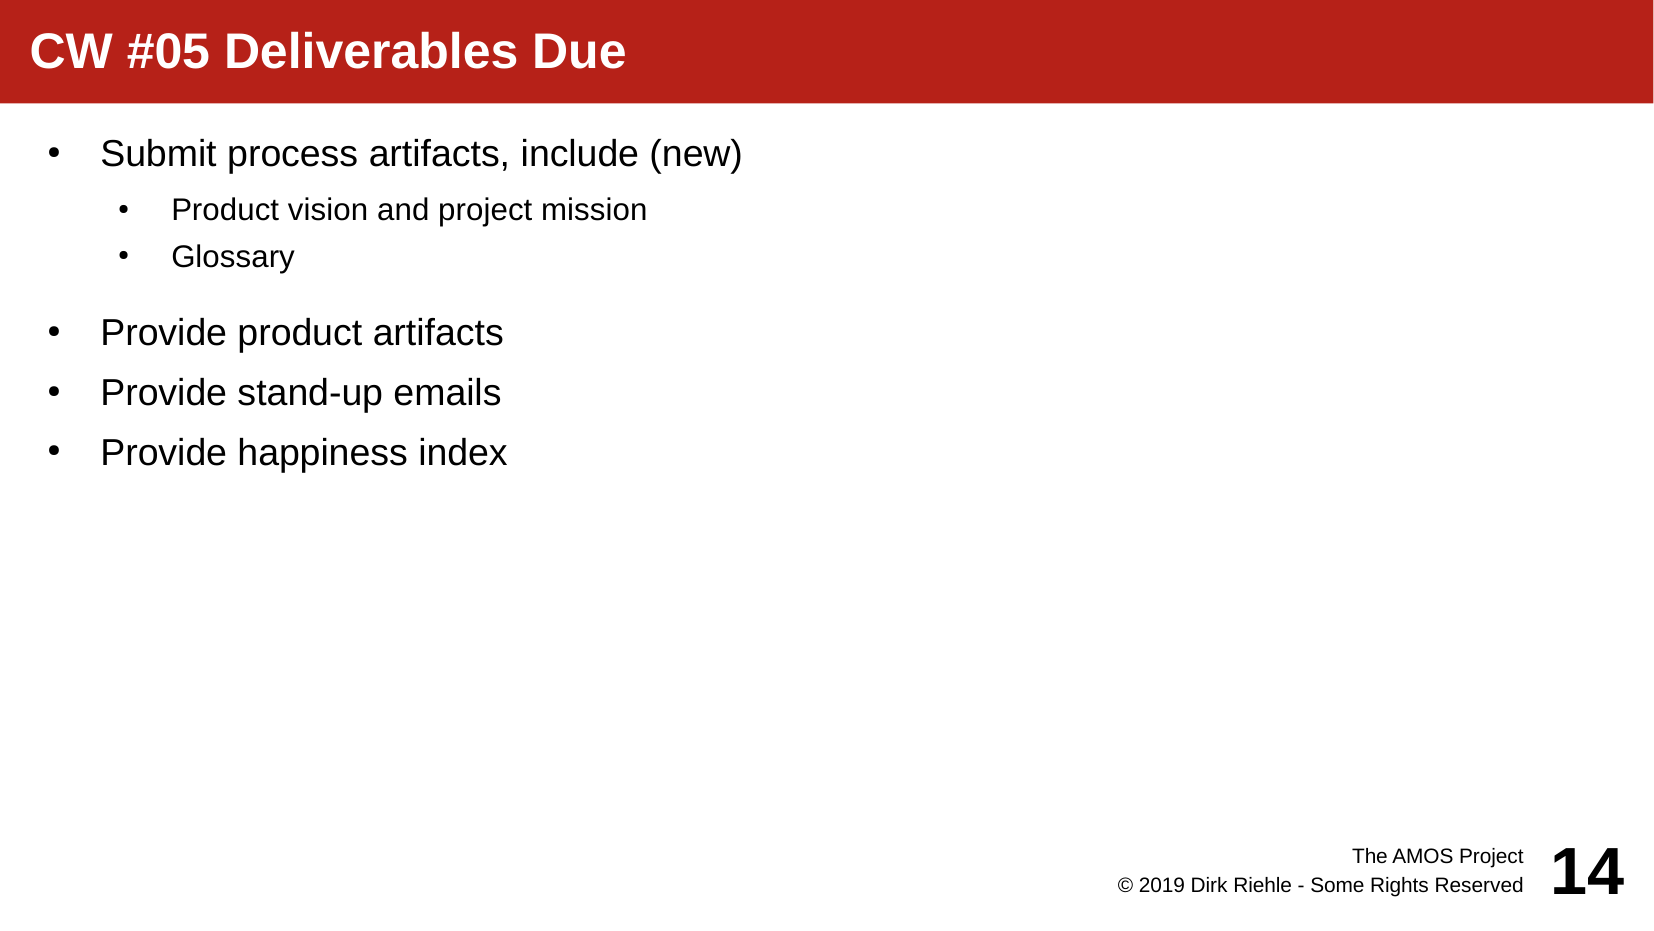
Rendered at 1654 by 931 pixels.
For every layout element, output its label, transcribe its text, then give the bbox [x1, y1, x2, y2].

title CW #05 Deliverables Due [0, 0, 1654, 104]
list Submit process artifacts, include (new) Product vision and project mission Glossary Provide product artifacts Provide stand-up emails Provide happiness index [29, 132, 1625, 798]
